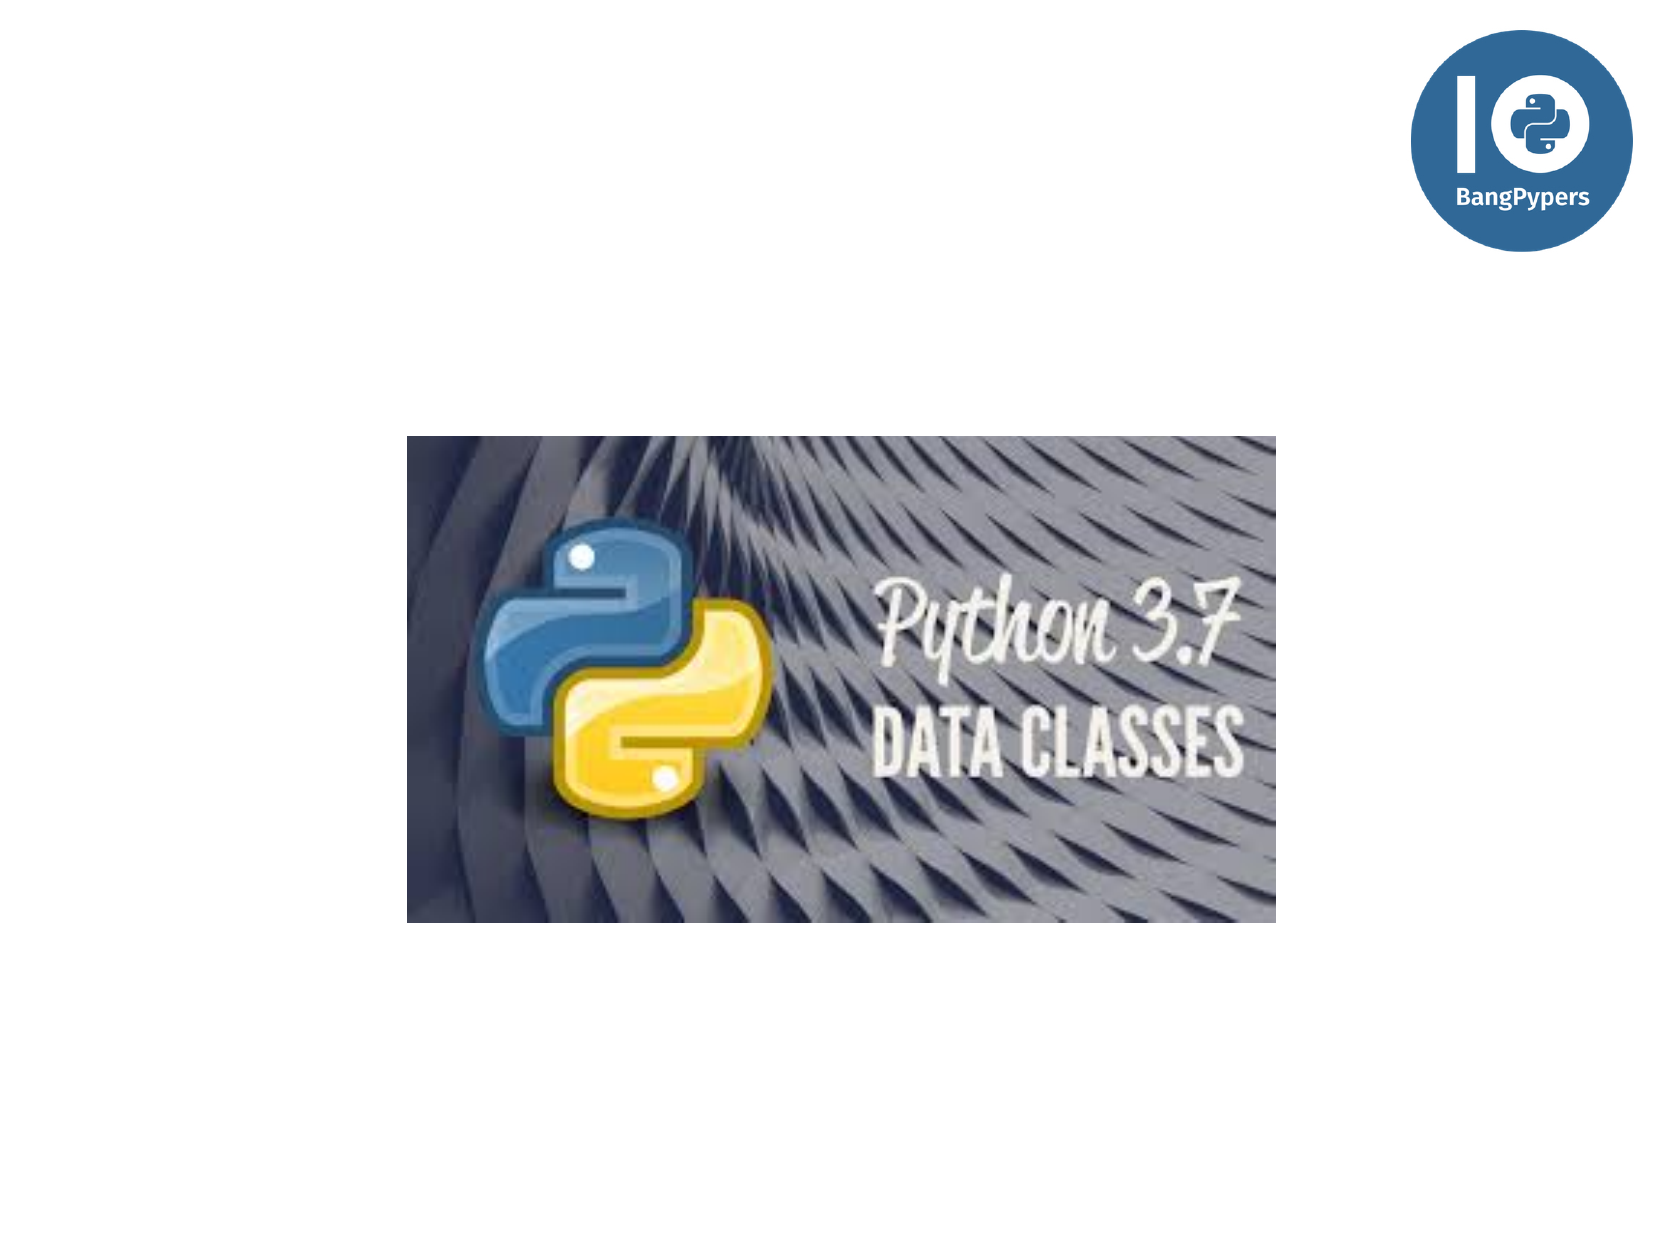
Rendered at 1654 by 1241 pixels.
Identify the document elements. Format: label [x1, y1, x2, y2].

picture [407, 436, 1276, 924]
picture [1387, 19, 1644, 266]
